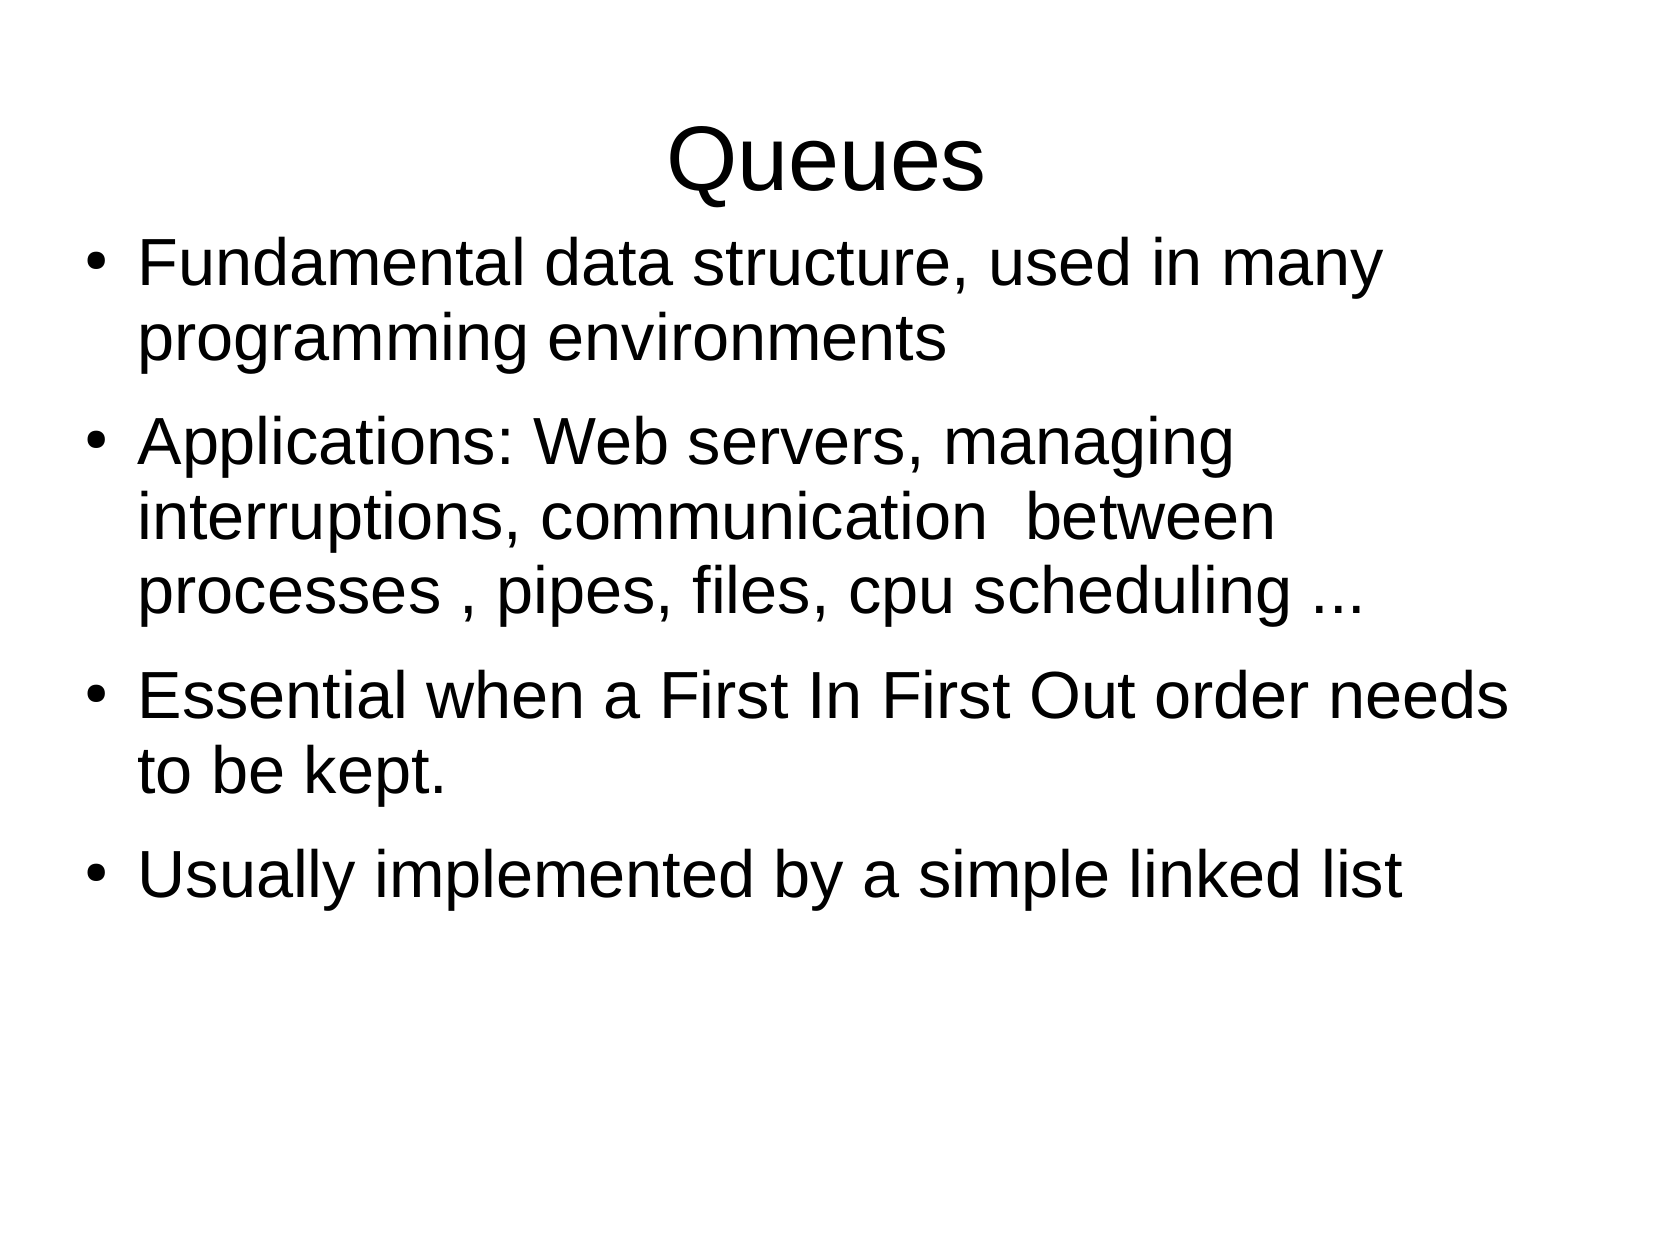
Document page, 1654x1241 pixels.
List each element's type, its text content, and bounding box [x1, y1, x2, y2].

list Fundamental data structure, used in many programming environments Applications: Web servers, managing interruptions, communication between processes , pipes, files, cpu scheduling ... Essential when a First In First Out order needs to be kept. Usually implemented by a simple linked list [66, 225, 1555, 945]
title Queues [82, 55, 1571, 263]
